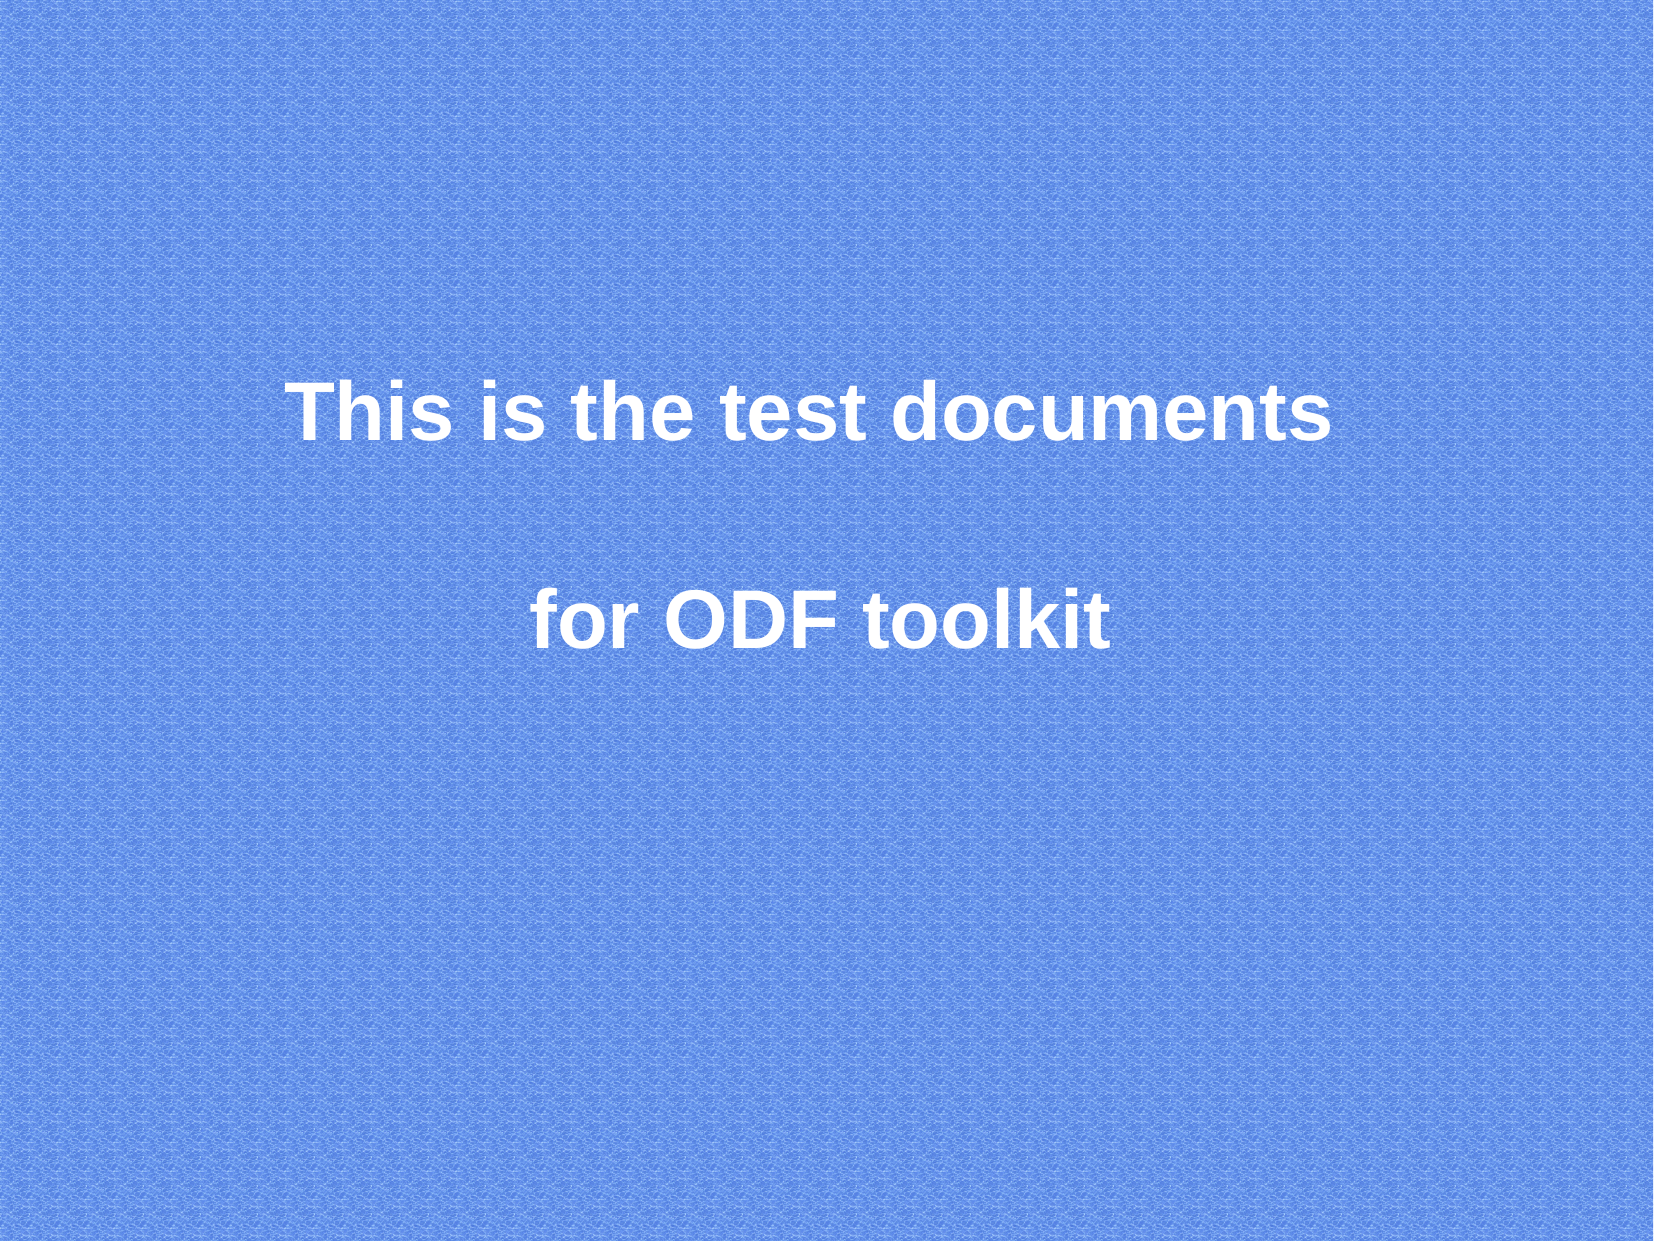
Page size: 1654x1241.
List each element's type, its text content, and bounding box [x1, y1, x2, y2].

picture [0, 0, 1654, 1241]
title This is the test documents for ODF toolkit [202, 214, 1440, 810]
